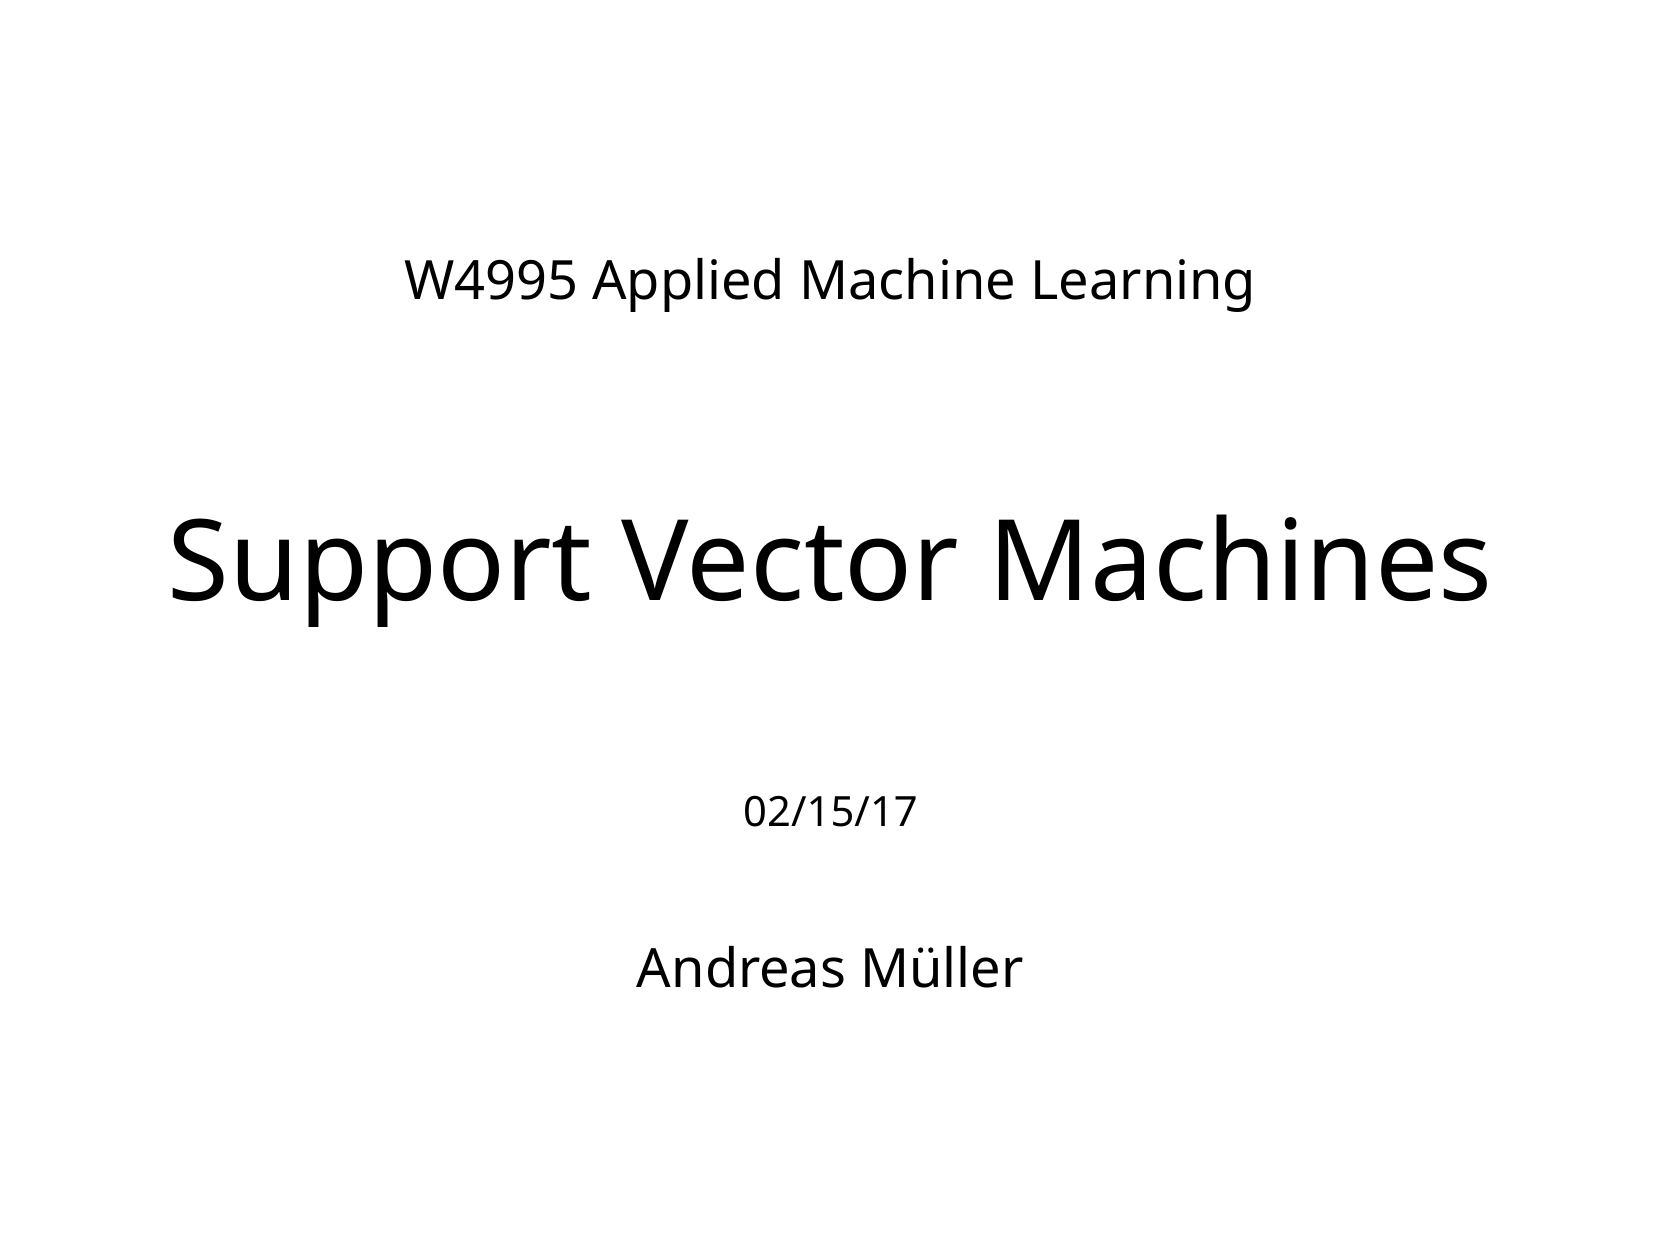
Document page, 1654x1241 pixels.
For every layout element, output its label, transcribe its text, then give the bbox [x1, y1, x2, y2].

text_box W4995 Applied Machine Learning Support Vector Machines 02/15/17 Andreas Müller [86, 142, 1575, 1103]
